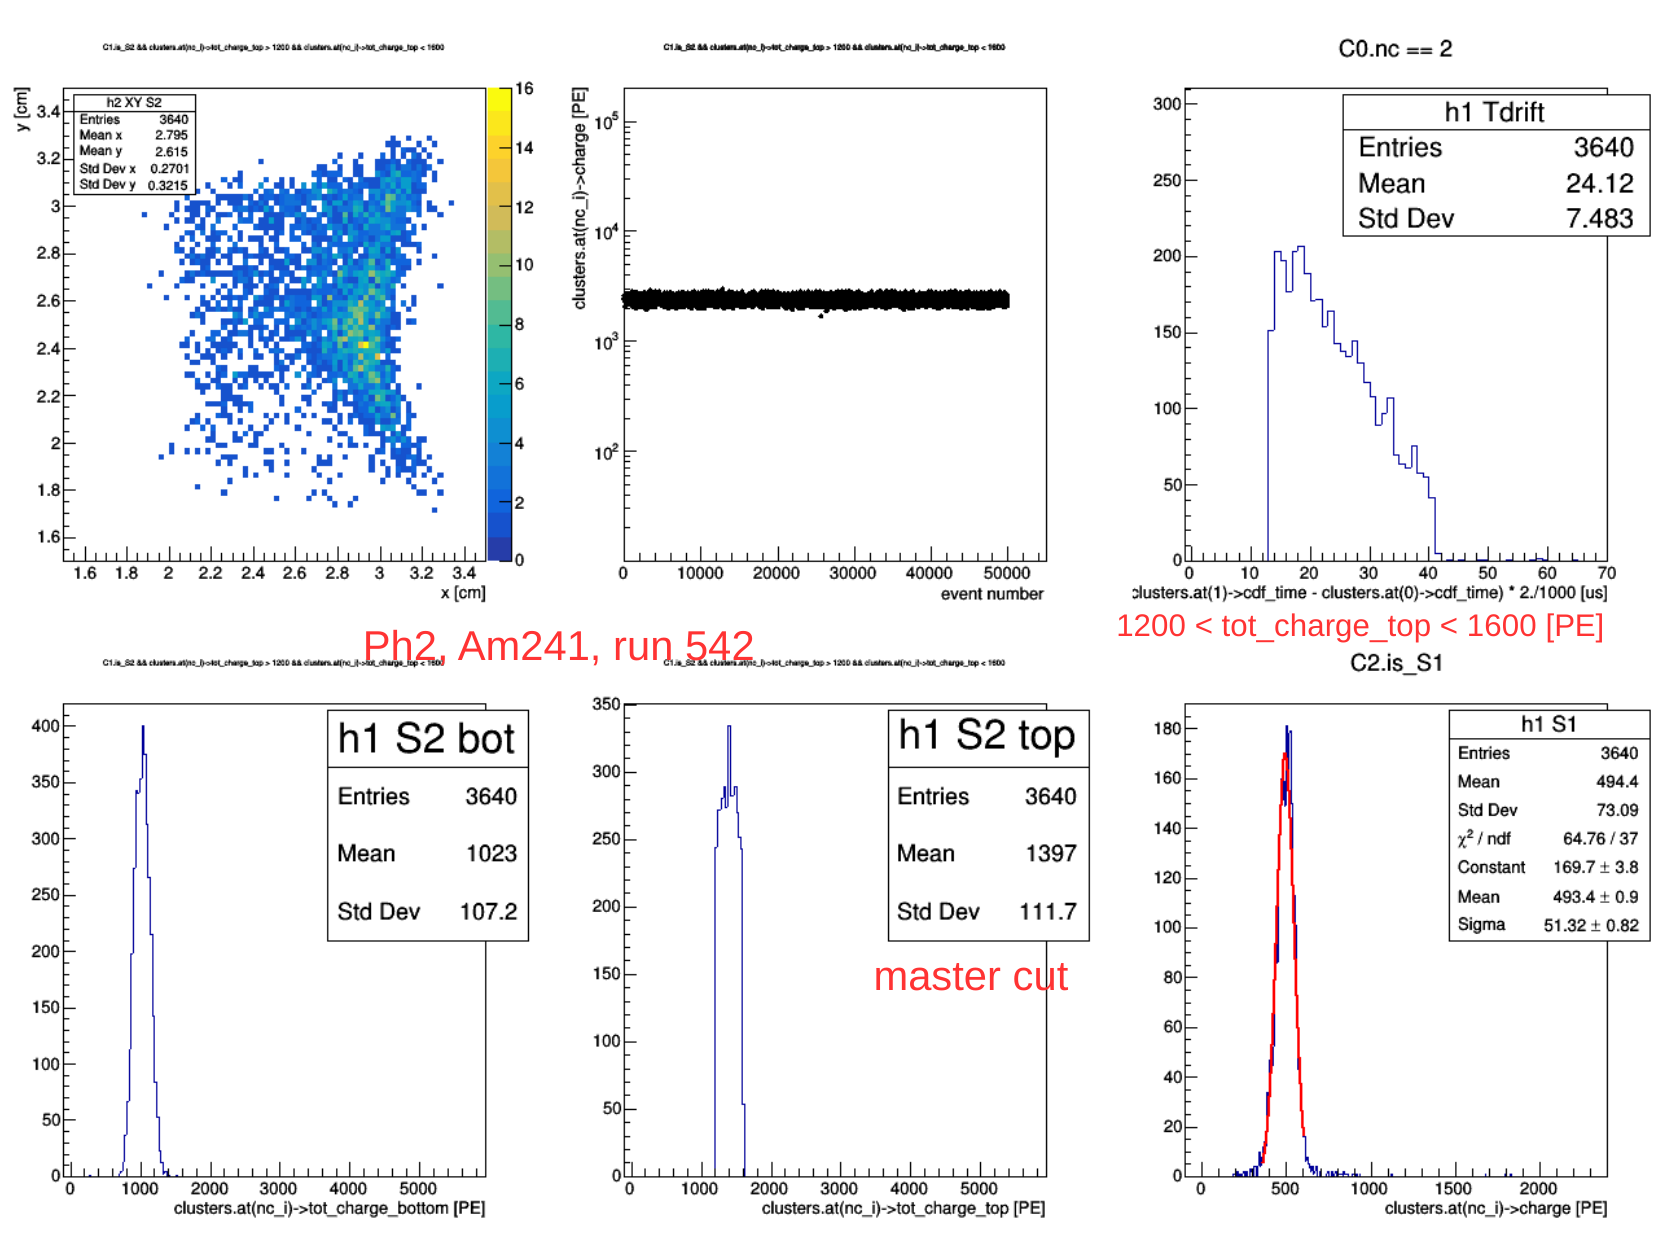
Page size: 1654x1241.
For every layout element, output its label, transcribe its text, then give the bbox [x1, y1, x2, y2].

picture [6, 23, 1654, 1223]
text_box Ph2, Am241, run 542 [218, 615, 901, 751]
text_box 1200 < tot_charge_top < 1600 [PE] [1079, 600, 1643, 736]
text_box master cut [630, 944, 1312, 1081]
